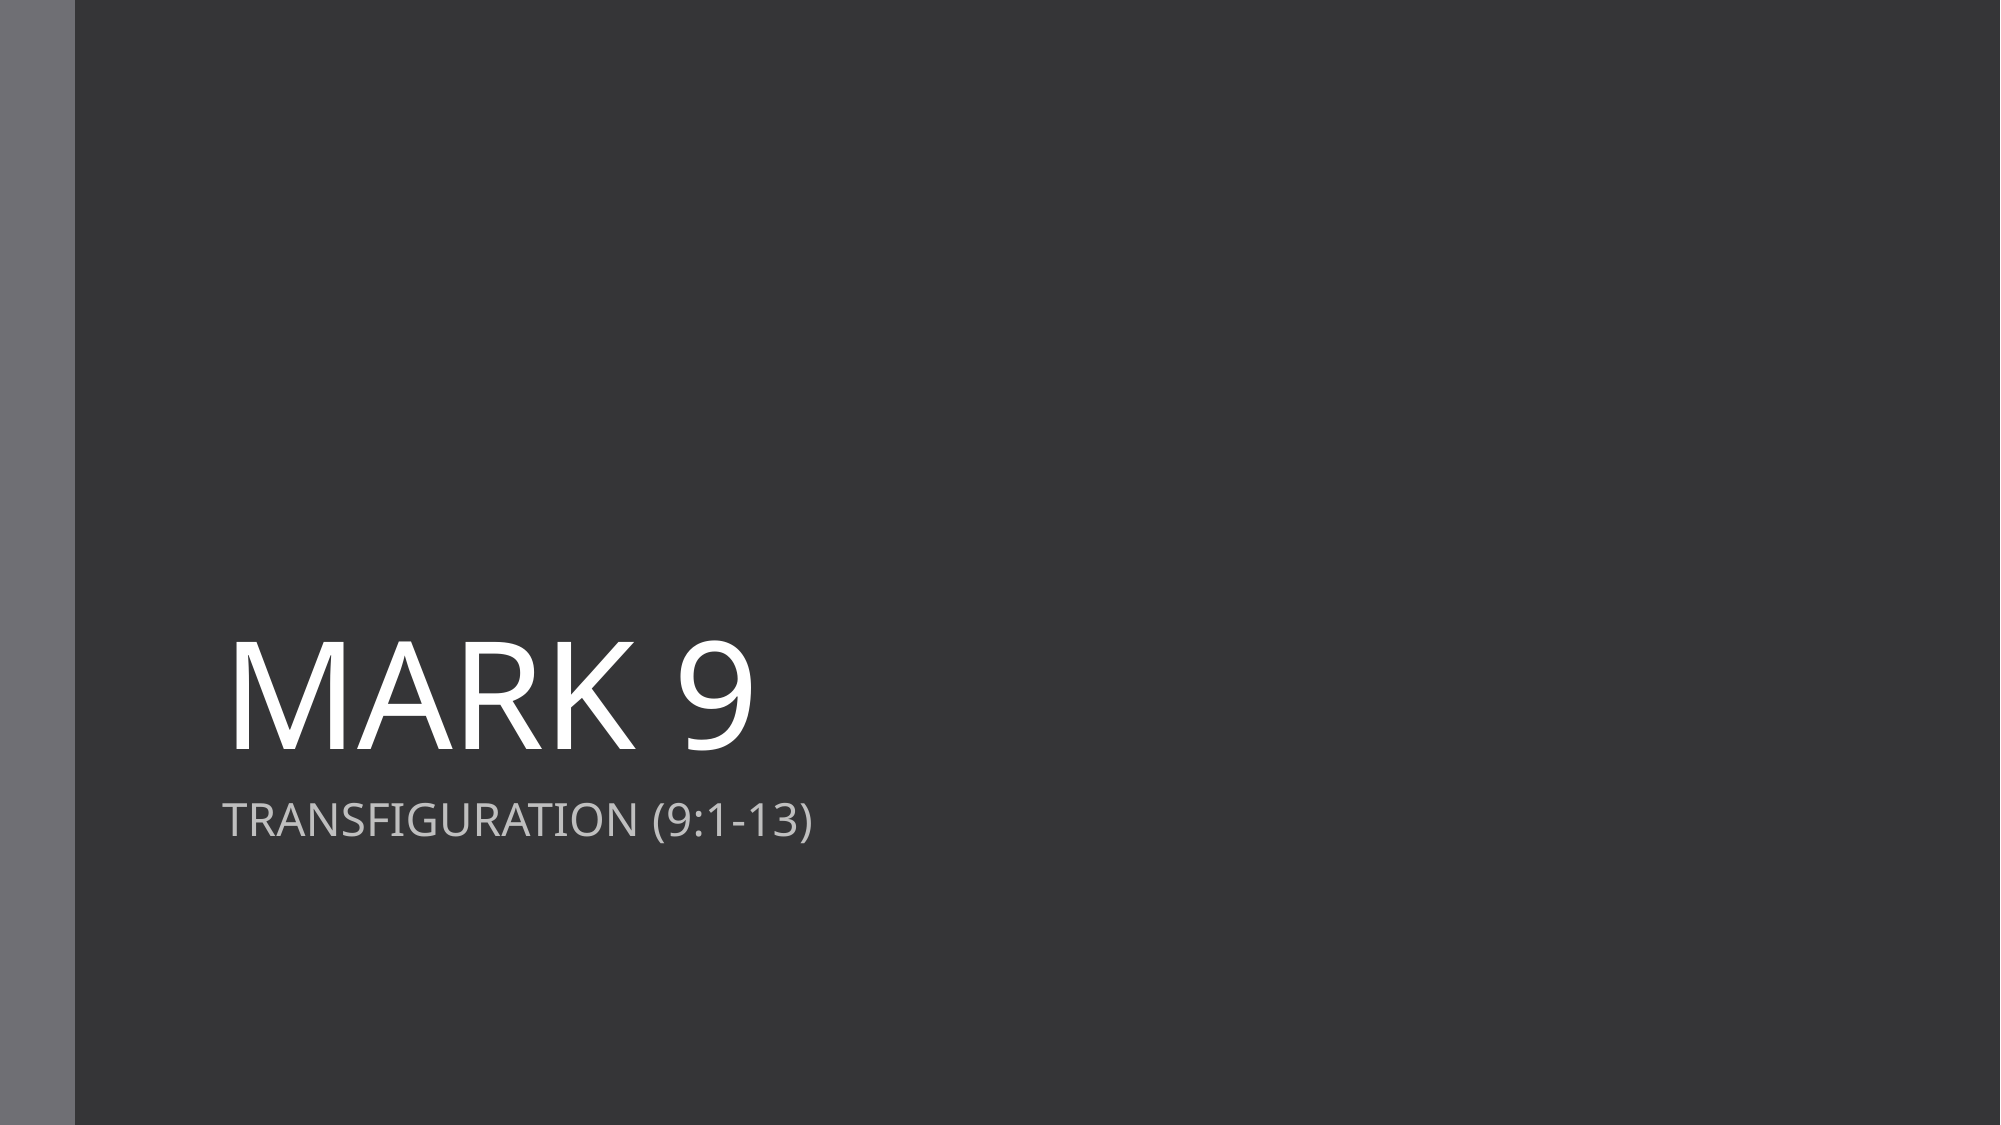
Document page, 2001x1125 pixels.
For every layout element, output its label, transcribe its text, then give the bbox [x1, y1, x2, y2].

title MARK 9 [206, 124, 1752, 787]
subtitle TRANSFIGURATION (9:1-13) [206, 787, 1752, 1066]
